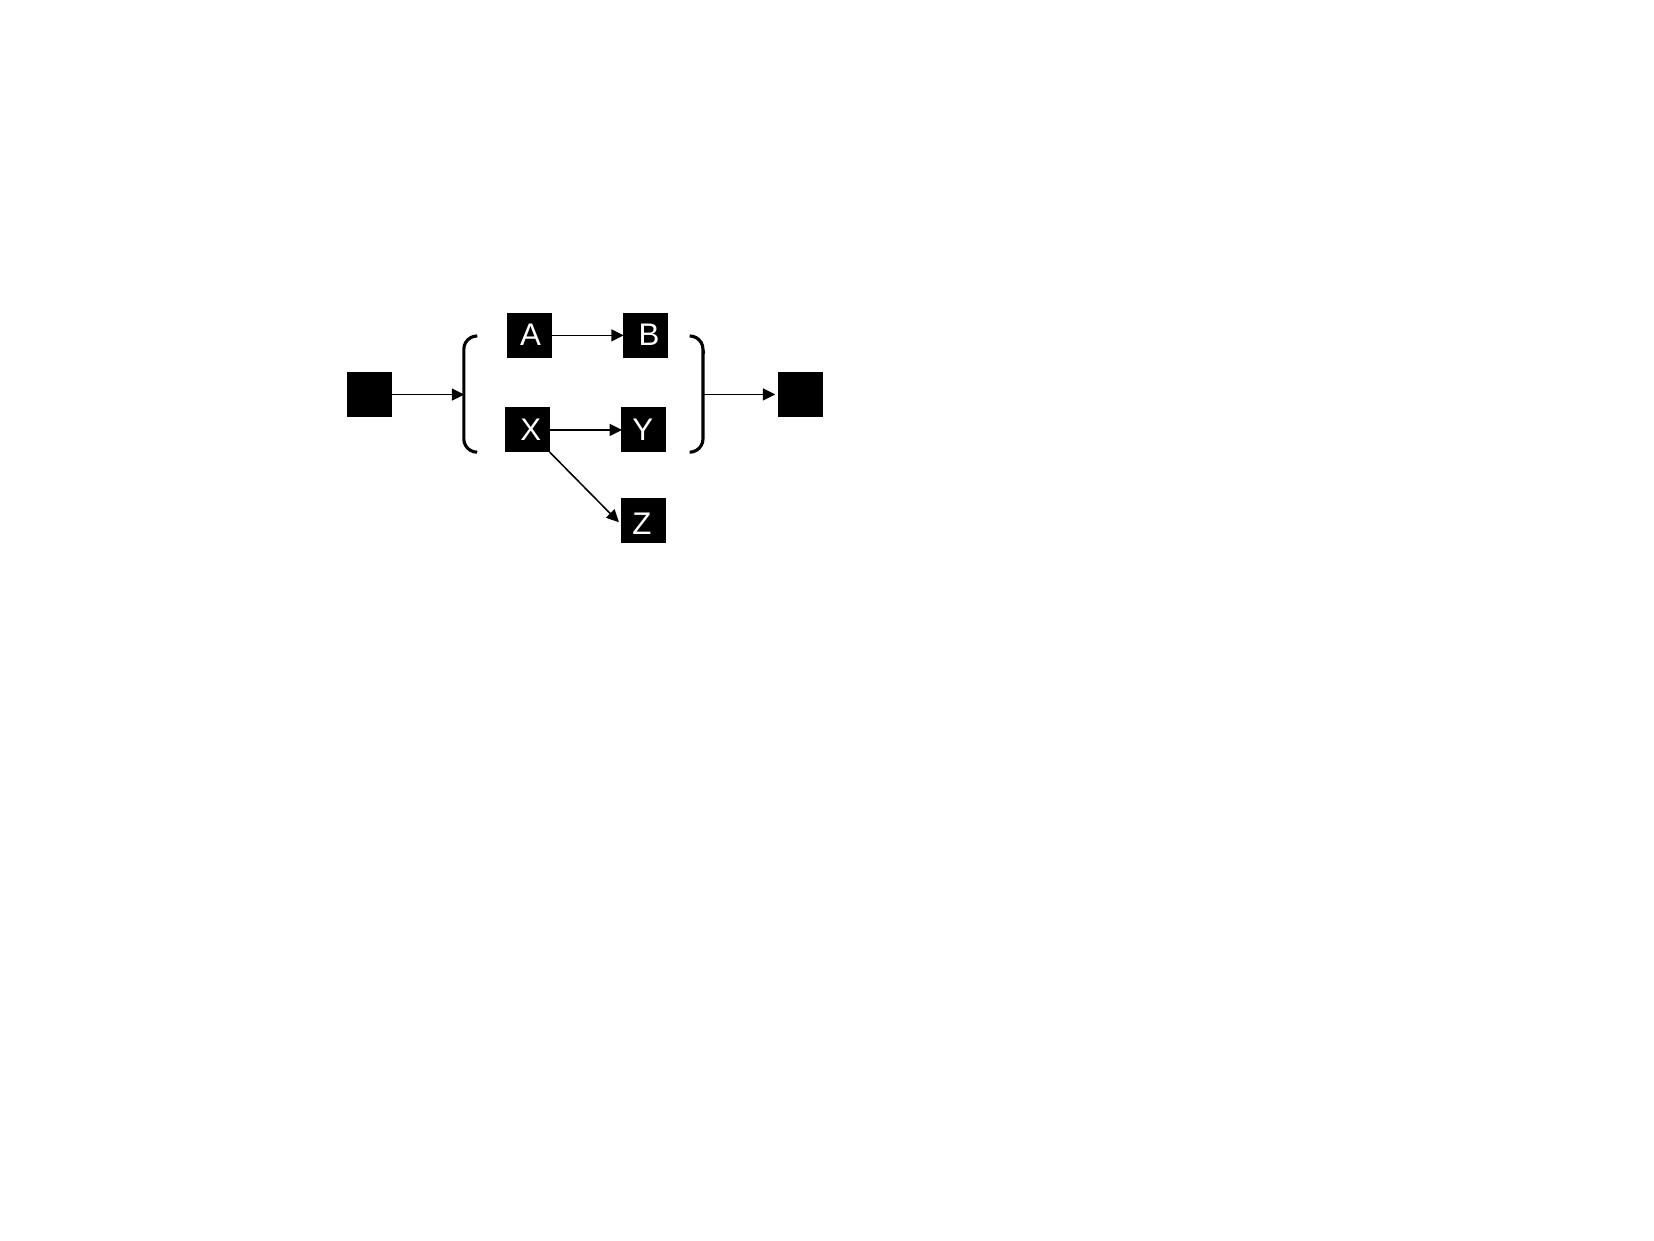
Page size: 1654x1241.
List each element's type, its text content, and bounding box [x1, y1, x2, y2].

text_box Y [617, 404, 668, 455]
text_box [779, 372, 823, 417]
text_box Z [617, 499, 667, 549]
text_box B [623, 310, 675, 360]
text_box [347, 372, 392, 417]
text_box A [505, 310, 556, 360]
text_box X [505, 404, 556, 455]
